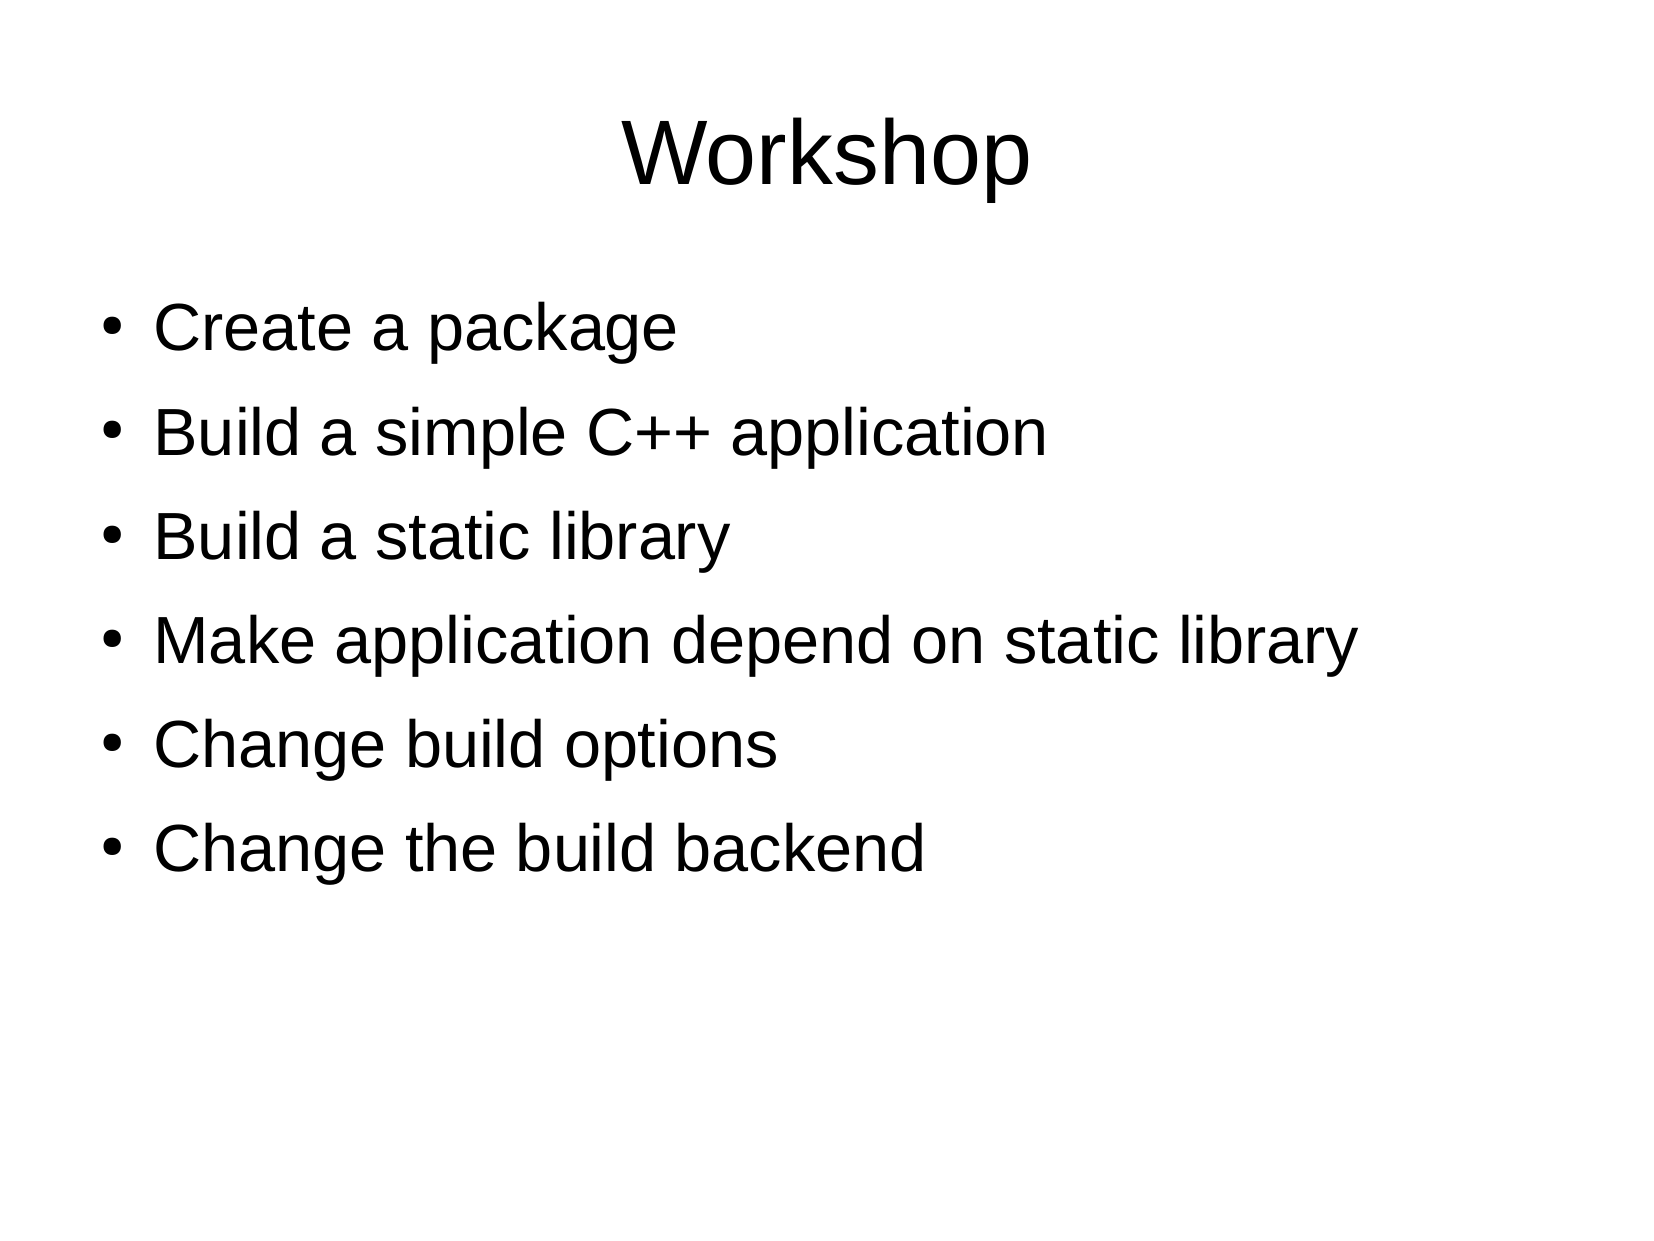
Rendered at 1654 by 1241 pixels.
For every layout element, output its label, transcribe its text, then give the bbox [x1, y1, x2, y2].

title Workshop [82, 49, 1571, 257]
list Create a package Build a simple C++ application Build a static library Make application depend on static library Change build options Change the build backend [82, 290, 1571, 1109]
